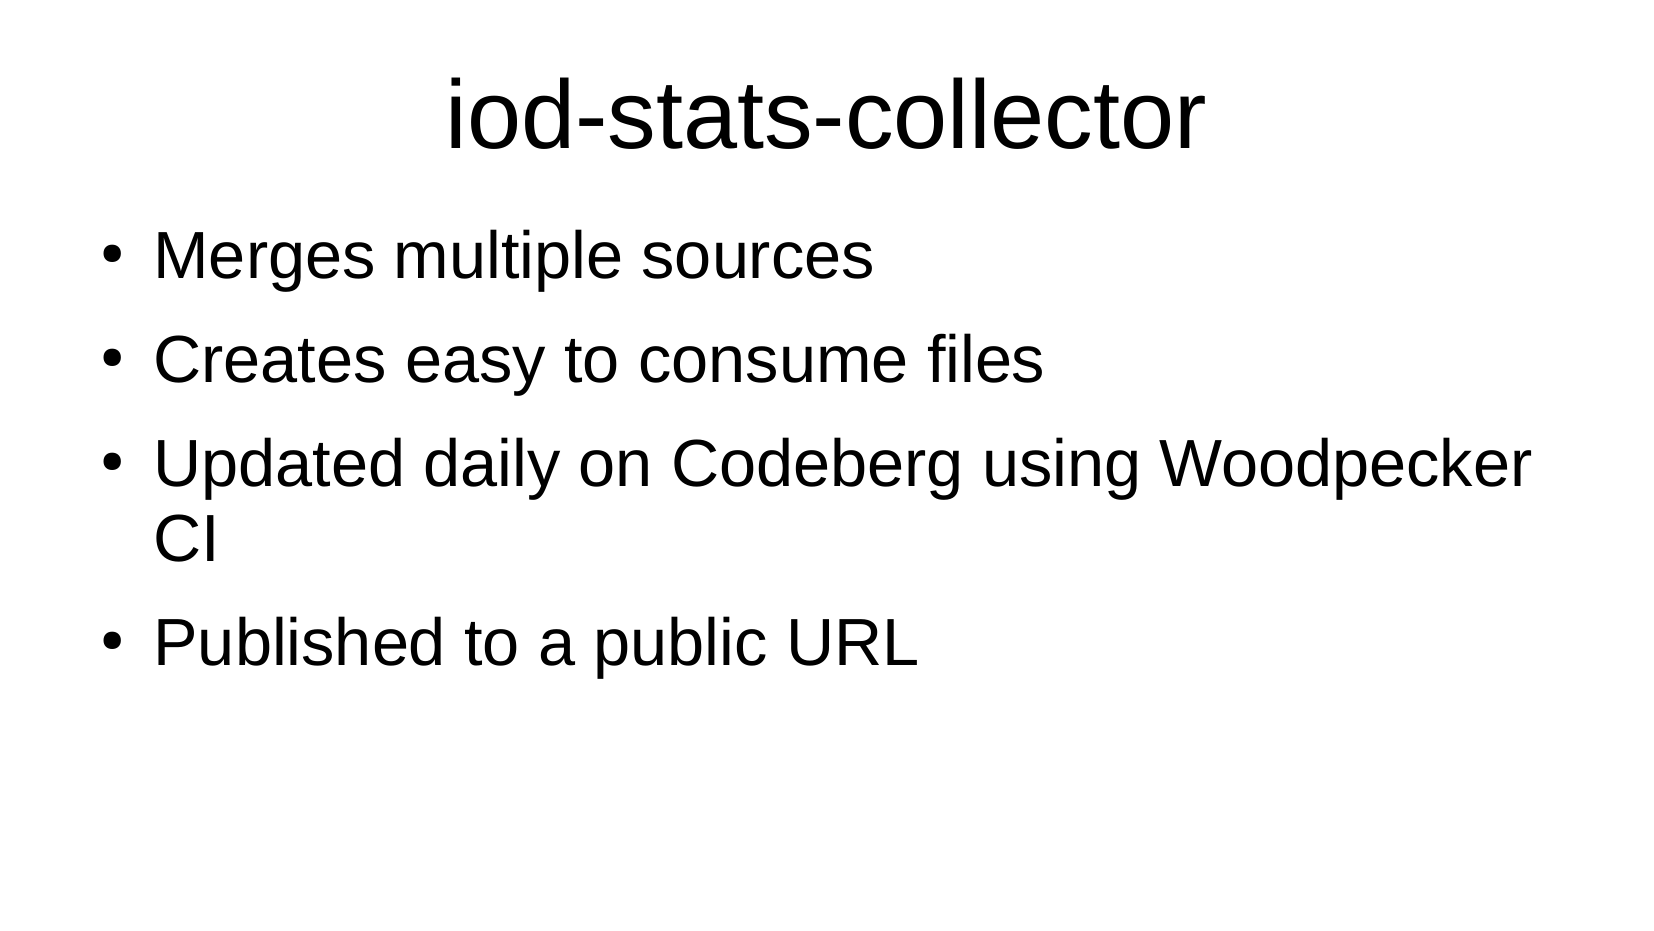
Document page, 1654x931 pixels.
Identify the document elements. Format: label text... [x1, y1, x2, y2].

title iod-stats-collector [82, 37, 1571, 193]
list Merges multiple sources Creates easy to consume files Updated daily on Codeberg using Woodpecker CI Published to a public URL [82, 217, 1571, 758]
